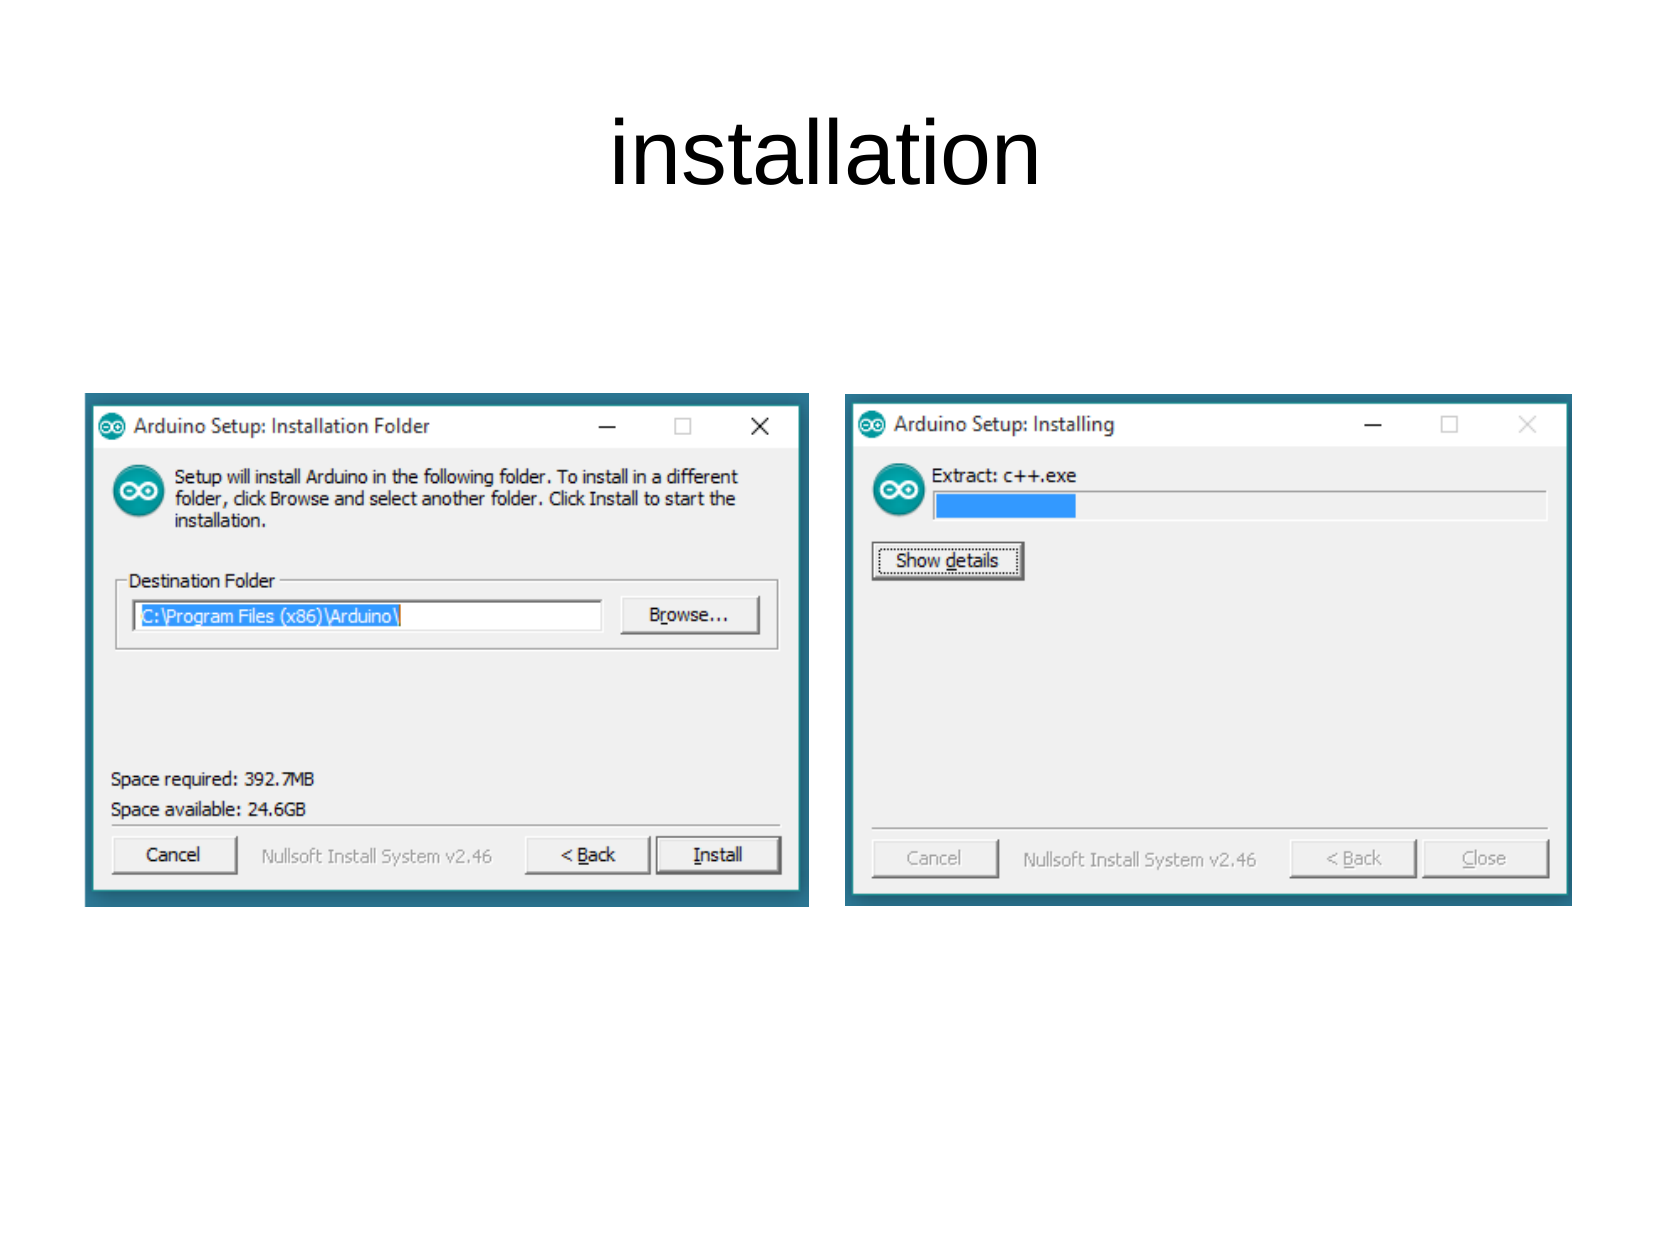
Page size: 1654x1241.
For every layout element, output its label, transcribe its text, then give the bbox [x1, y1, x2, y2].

title installation [82, 49, 1571, 257]
picture [845, 394, 1572, 906]
picture [82, 393, 809, 907]
